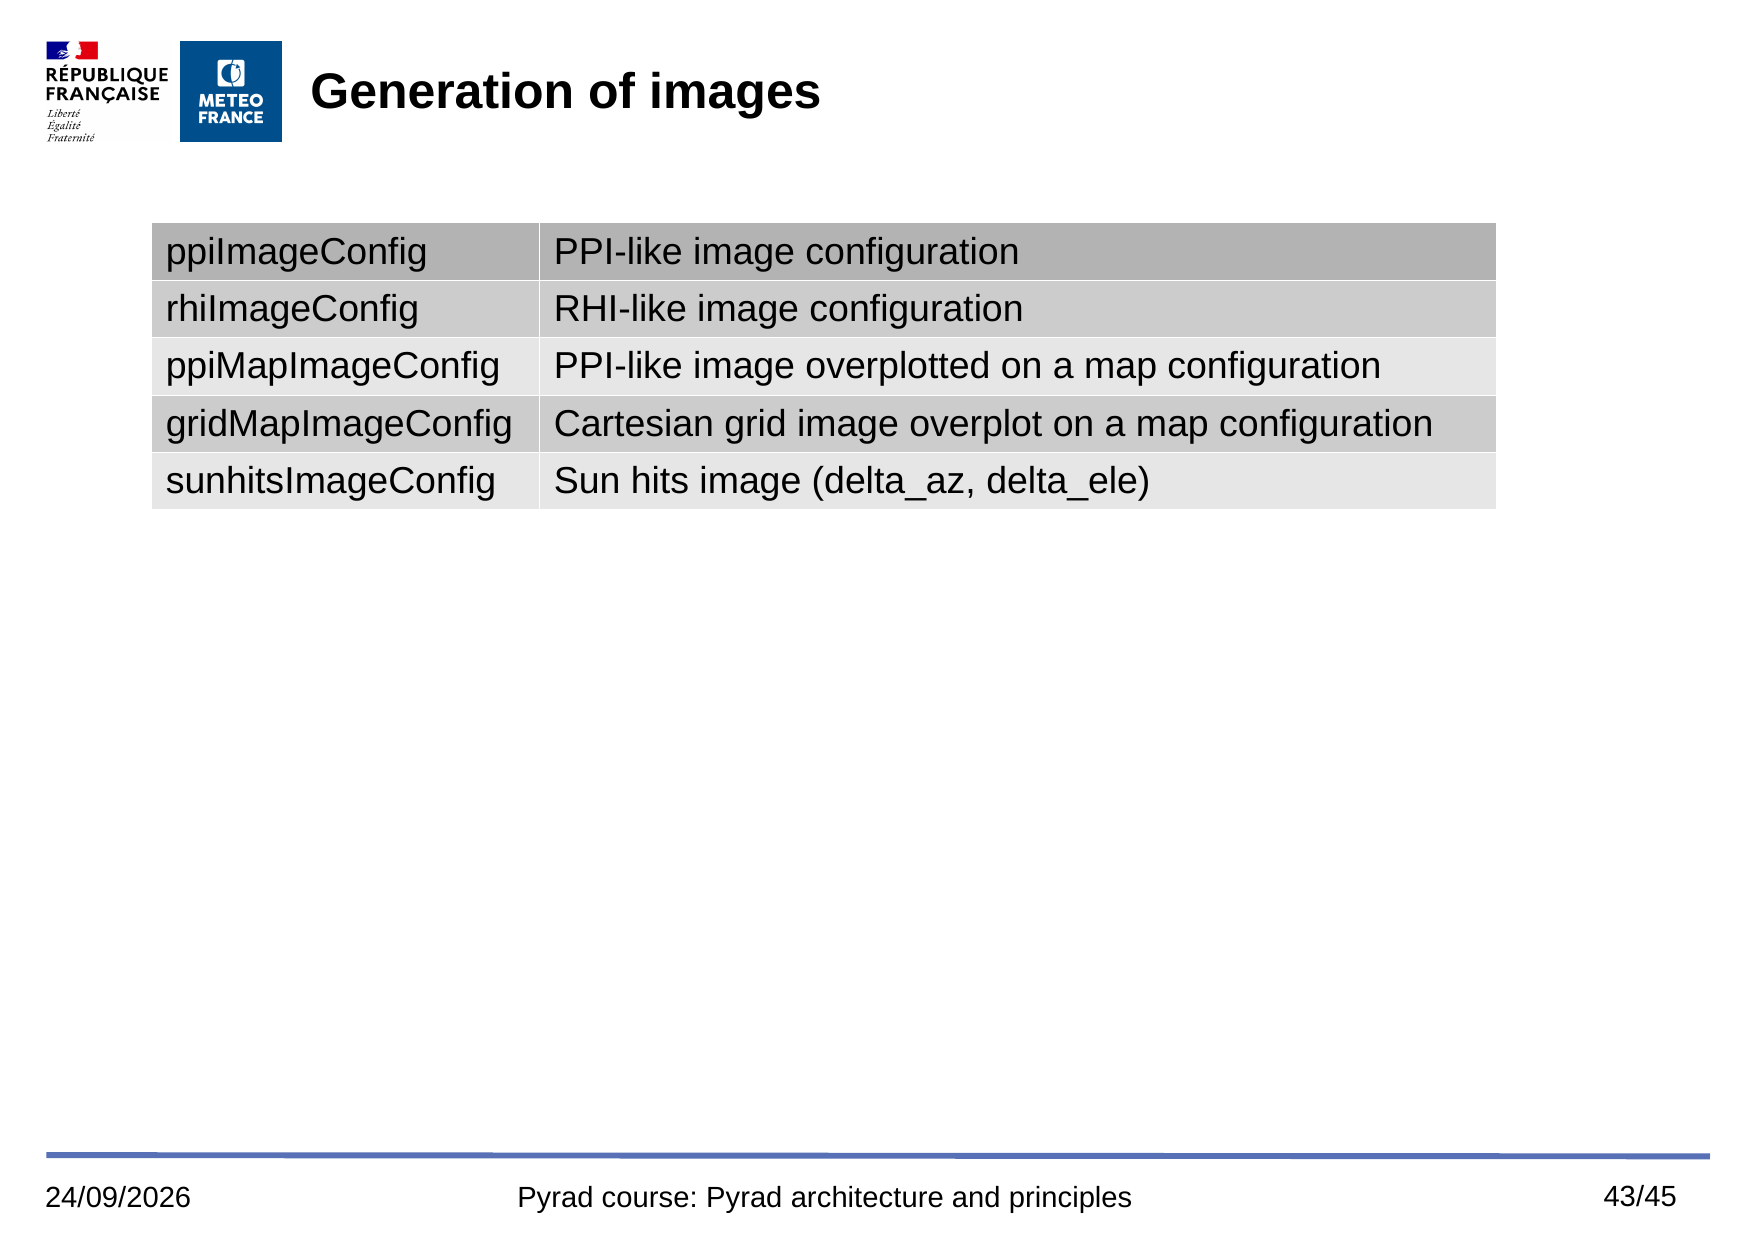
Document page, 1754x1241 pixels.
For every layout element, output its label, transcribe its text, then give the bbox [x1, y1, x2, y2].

picture [180, 41, 282, 142]
table_cell ppiMapImageConfig [152, 338, 539, 395]
table_cell PPI-like image overplotted on a map configuration [540, 338, 1496, 395]
table_cell RHI-like image configuration [540, 281, 1496, 337]
table_header ppiImageConfig [152, 223, 539, 280]
table_cell gridMapImageConfig [152, 396, 539, 452]
table_cell Cartesian grid image overplot on a map configuration [540, 396, 1496, 452]
picture [46, 41, 172, 142]
table_cell Sun hits image (delta_az, delta_ele) [540, 453, 1496, 509]
table_cell rhiImageConfig [152, 281, 539, 337]
table_cell sunhitsImageConfig [152, 453, 539, 509]
title Generation of images [310, 40, 1697, 142]
table_header PPI-like image configuration [540, 223, 1496, 280]
